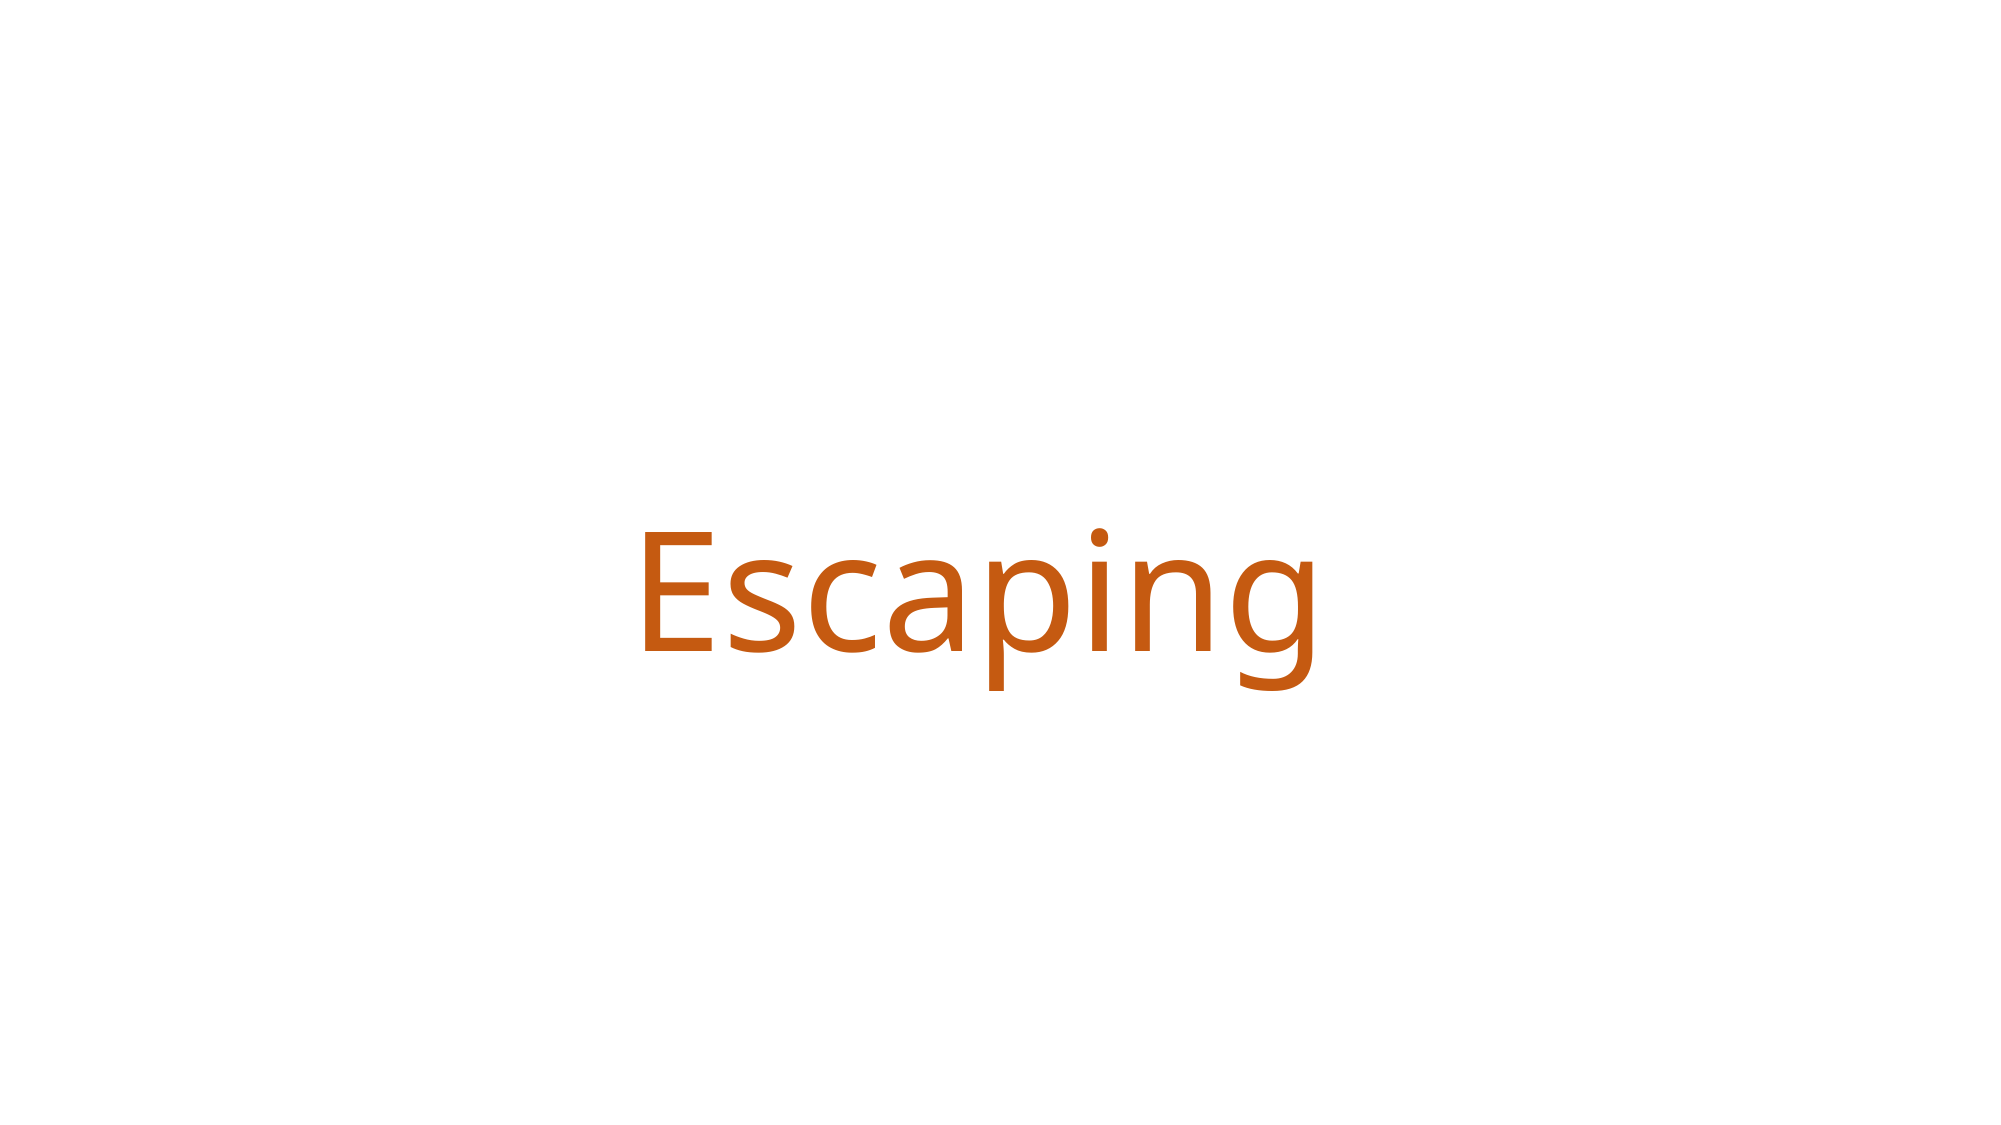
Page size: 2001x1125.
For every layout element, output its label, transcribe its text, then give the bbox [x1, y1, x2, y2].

list Escaping [137, 299, 1863, 1014]
